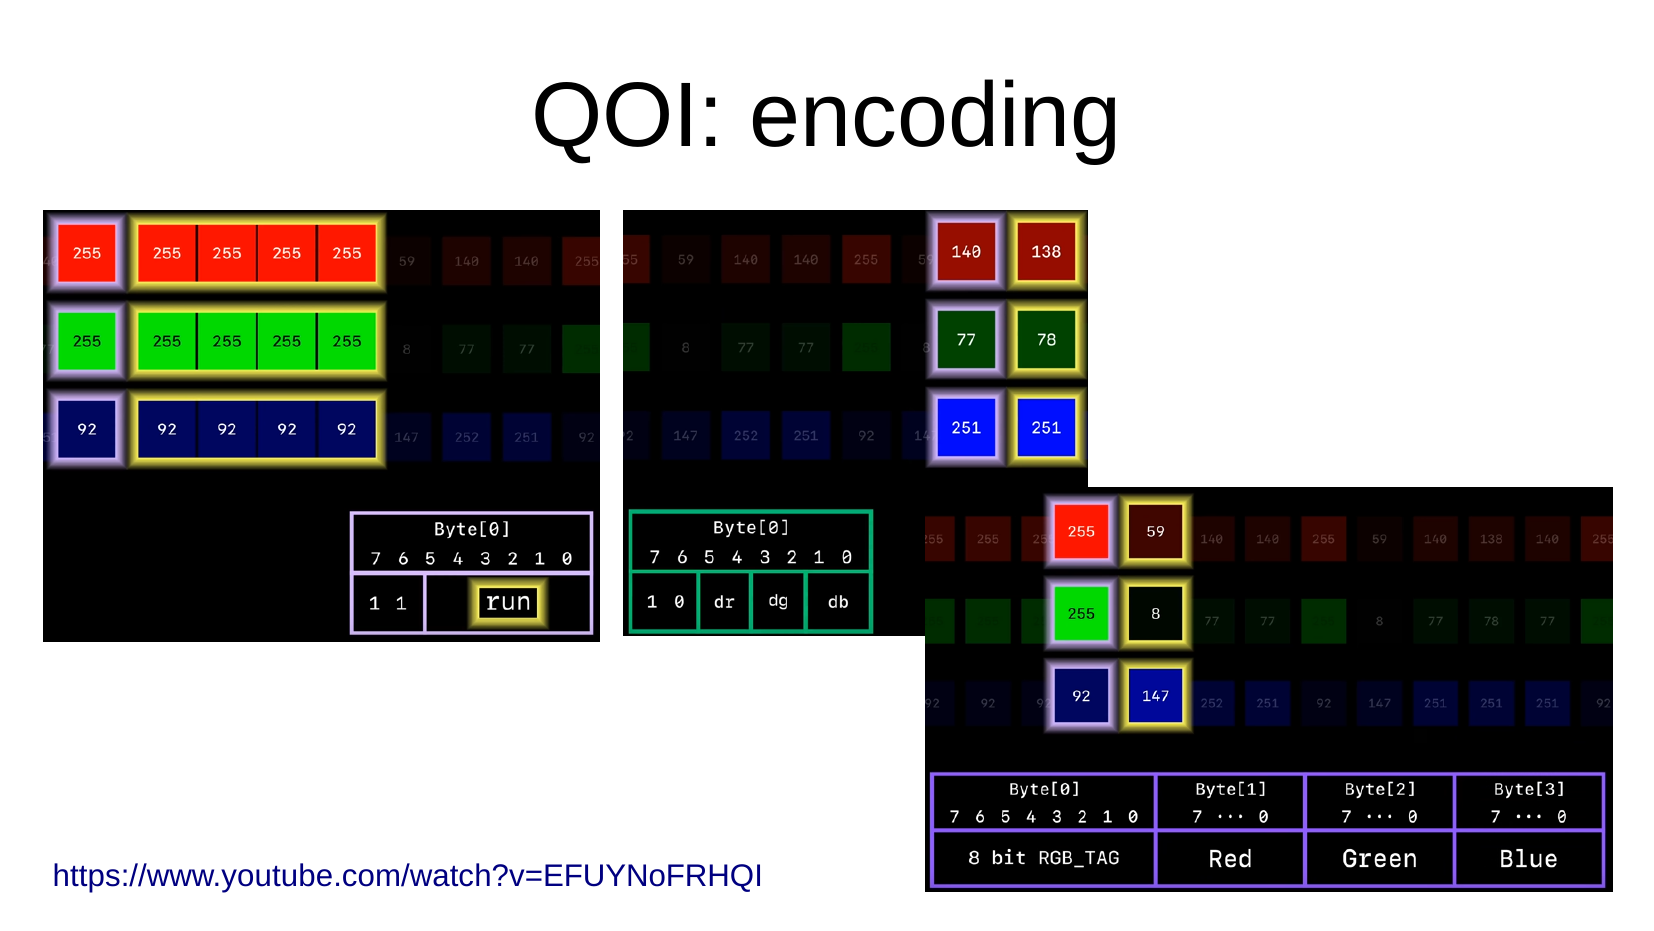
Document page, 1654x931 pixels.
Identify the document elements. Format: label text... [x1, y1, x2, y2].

picture [43, 210, 601, 642]
title QOI: encoding [82, 37, 1571, 193]
picture [623, 210, 1613, 892]
text_box https://www.youtube.com/watch?v=EFUYNoFRHQI [37, 850, 788, 901]
